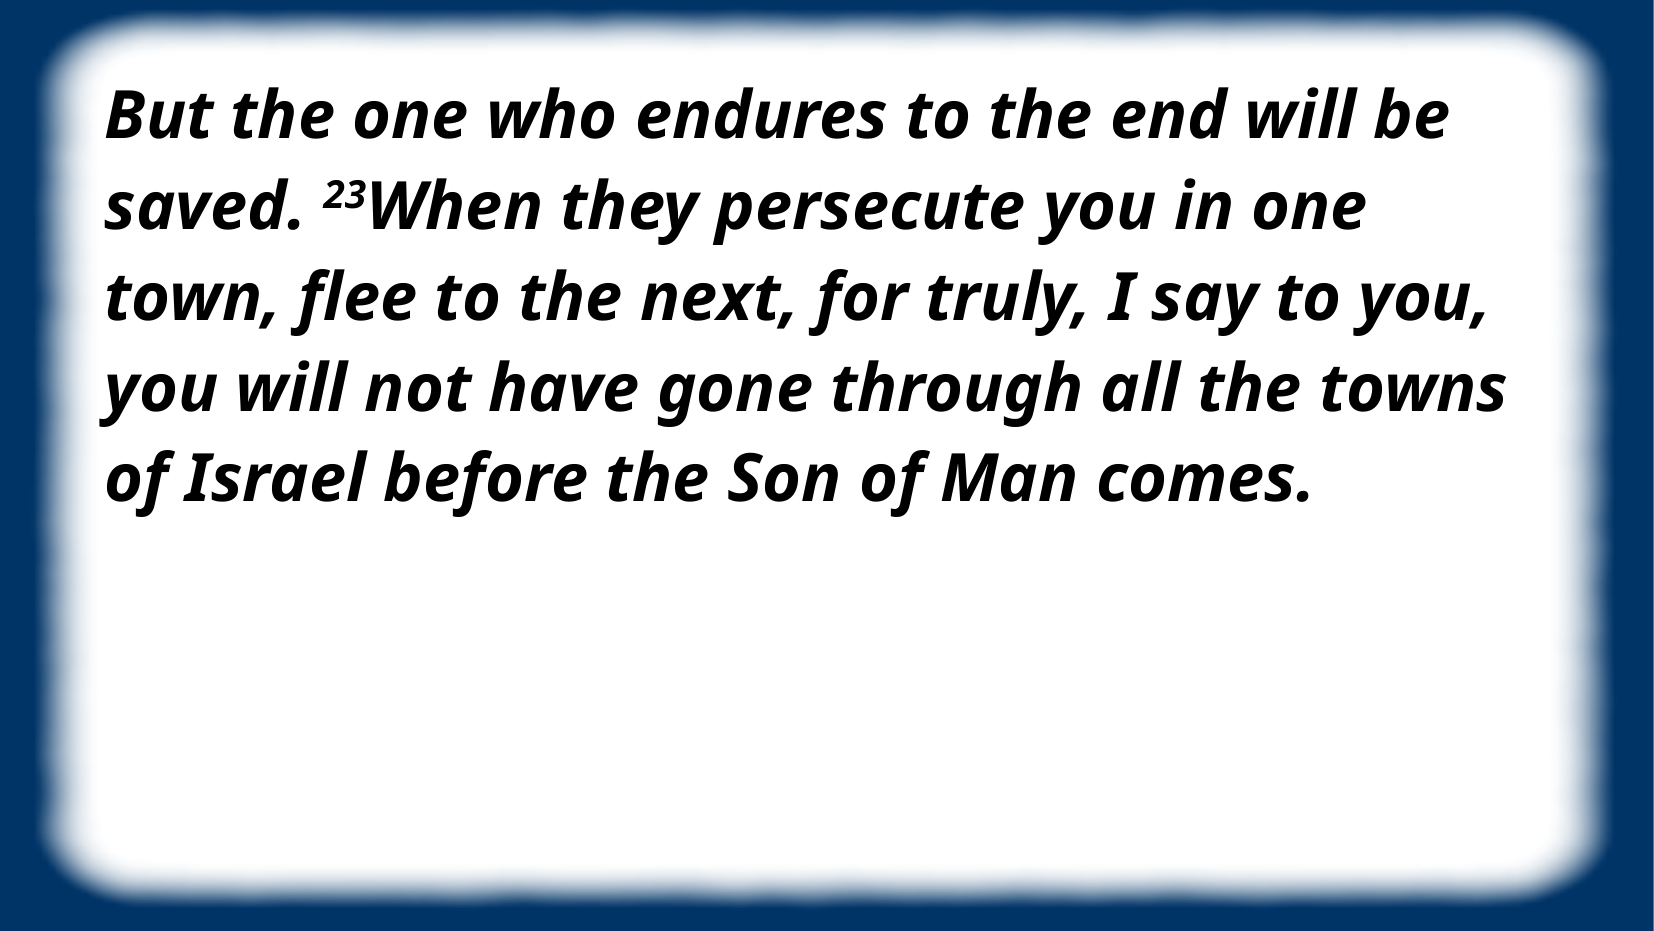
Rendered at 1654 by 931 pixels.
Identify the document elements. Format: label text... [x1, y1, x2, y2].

picture [0, 0, 1654, 931]
text_box But the one who endures to the end will be saved. 23When they persecute you in one town, flee to the next, for truly, I say to you, you will not have gone through all the towns of Israel before the Son of Man comes. [90, 60, 1546, 541]
